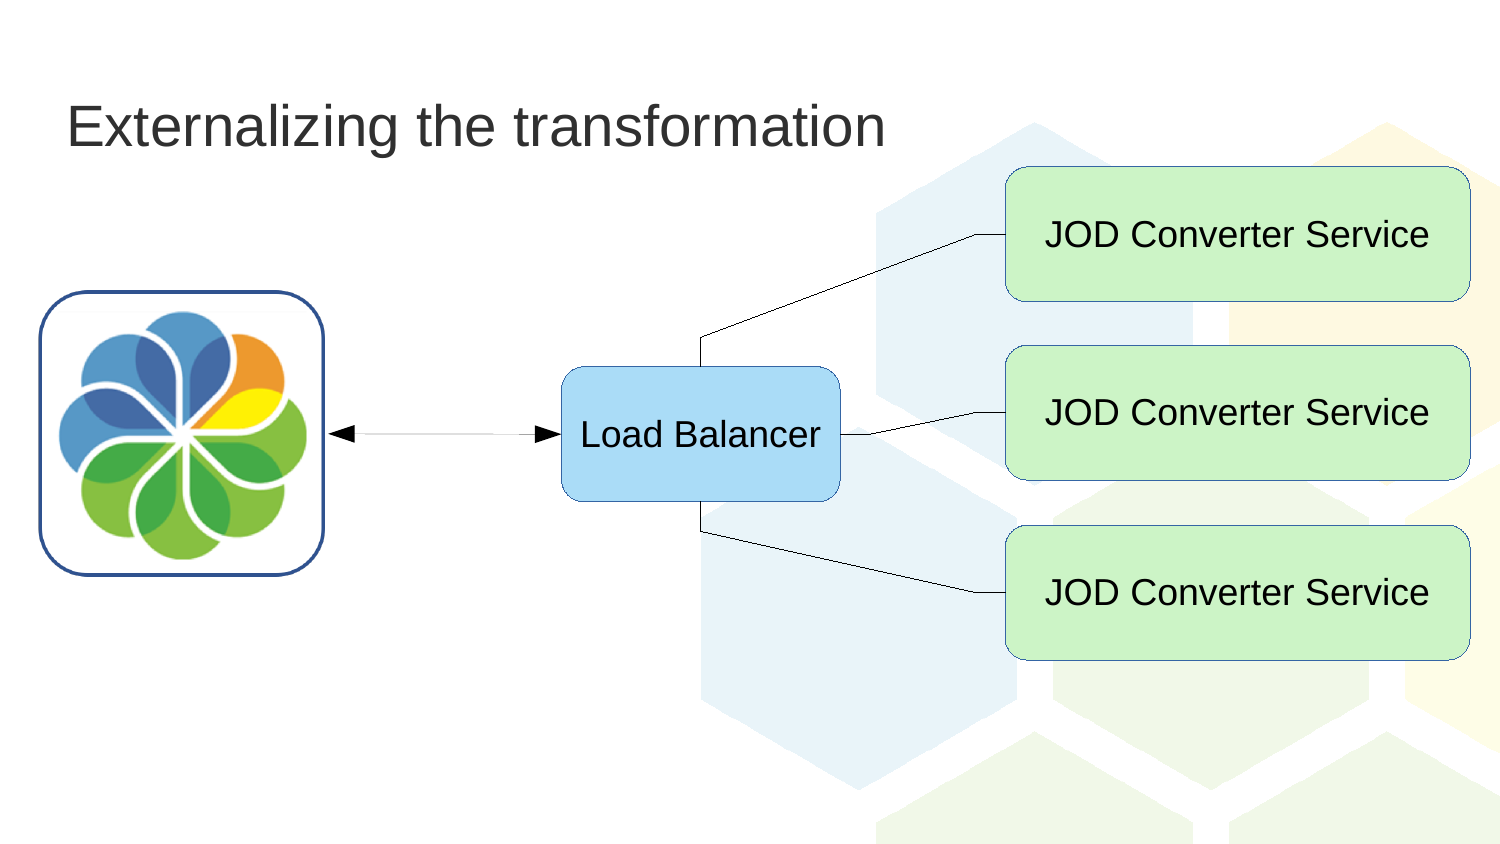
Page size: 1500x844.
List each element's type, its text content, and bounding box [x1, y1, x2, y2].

text_box JOD Converter Service [1005, 345, 1471, 481]
text_box JOD Converter Service [1005, 525, 1471, 661]
text_box JOD Converter Service [1005, 166, 1471, 302]
title Externalizing the transformation [51, 72, 1449, 167]
picture [0, 0, 1500, 844]
text_box Load Balancer [561, 366, 841, 502]
